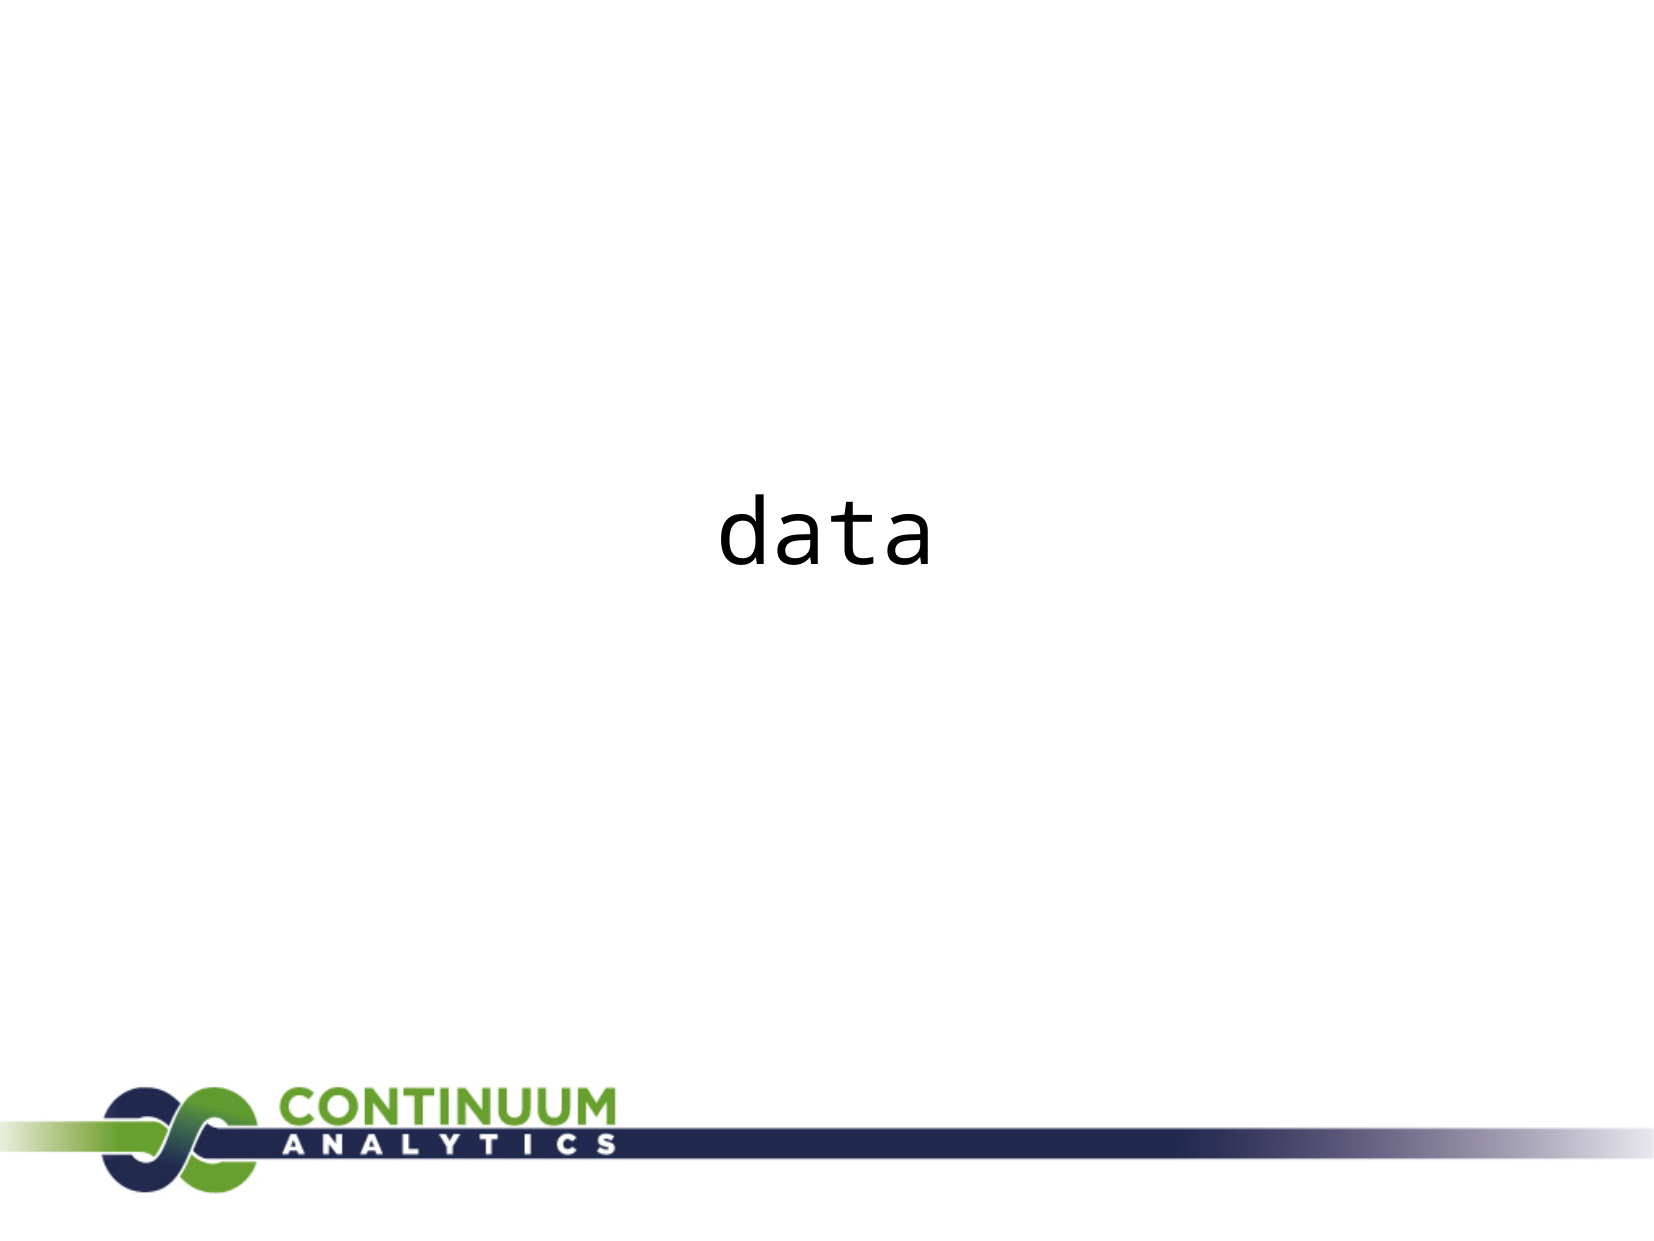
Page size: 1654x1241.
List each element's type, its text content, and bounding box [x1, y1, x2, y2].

subtitle data [82, 49, 1571, 1010]
